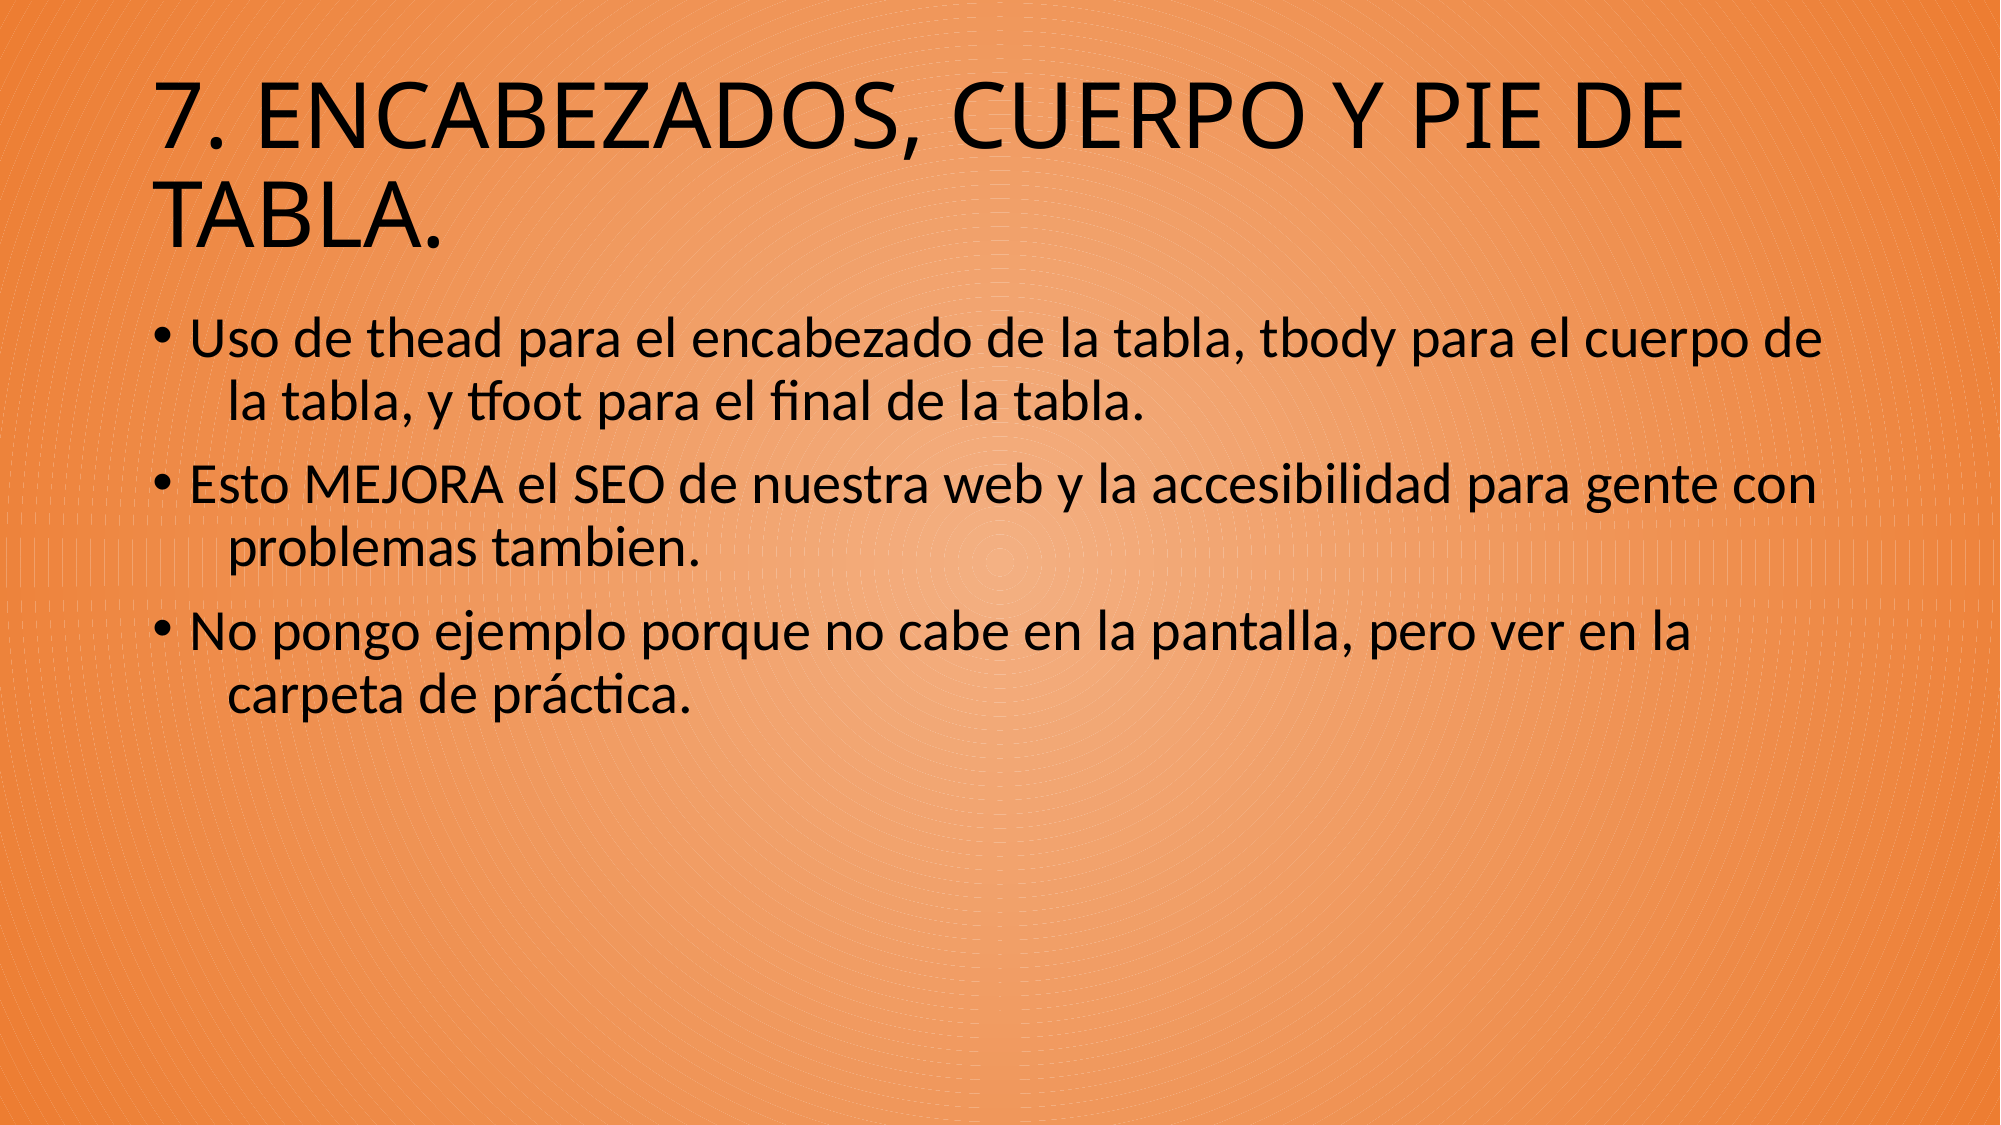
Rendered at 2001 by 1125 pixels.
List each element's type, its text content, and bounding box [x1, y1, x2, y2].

title 7. ENCABEZADOS, CUERPO Y PIE DE TABLA. [137, 59, 1863, 278]
list Uso de thead para el encabezado de la tabla, tbody para el cuerpo de la tabla, y tfoot para el final de la tabla. Esto MEJORA el SEO de nuestra web y la accesibilidad para gente con problemas tambien. No pongo ejemplo porque no cabe en la pantalla, pero ver en la carpeta de práctica. [137, 299, 1863, 1014]
